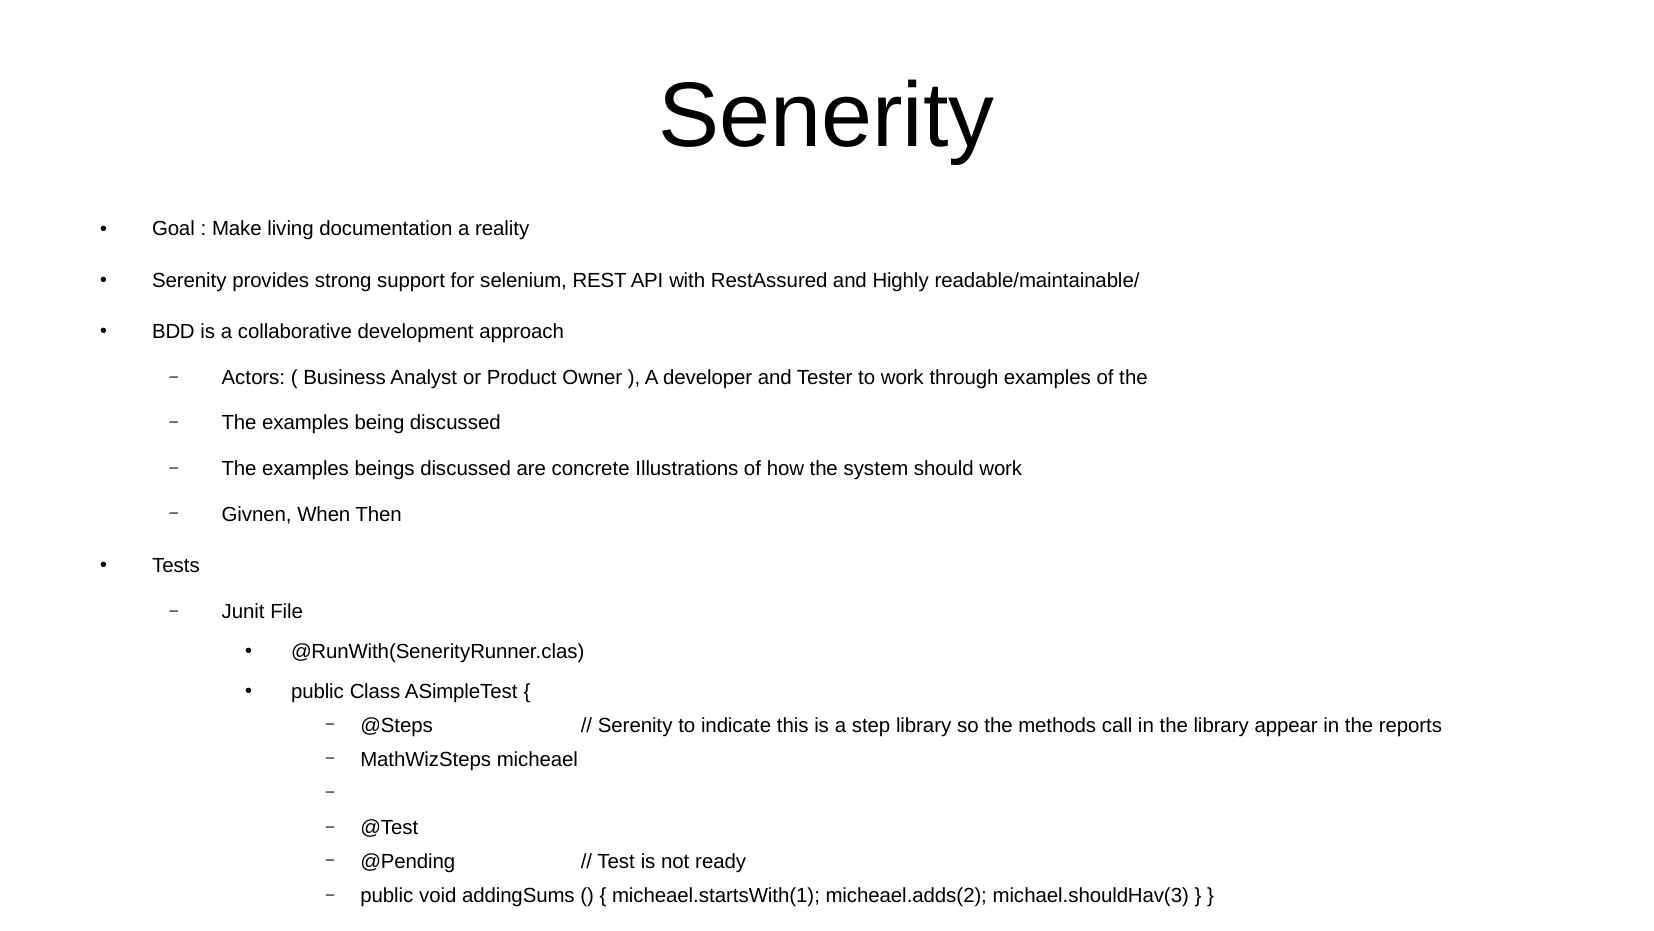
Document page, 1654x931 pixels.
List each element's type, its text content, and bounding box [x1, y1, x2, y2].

title Senerity [82, 37, 1571, 193]
list Goal : Make living documentation a reality Serenity provides strong support for selenium, REST API with RestAssured and Highly readable/maintainable/ BDD is a collaborative development approach Actors: ( Business Analyst or Product Owner ), A developer and Tester to work through examples of the The examples being discussed The examples beings discussed are concrete Illustrations of how the system should work Givnen, When Then Tests Junit File @RunWith(SenerityRunner.clas) public Class ASimpleTest { @Steps // Serenity to indicate this is a step library so the methods call in the library appear in the reports MathWizSteps micheael @Test @Pending // Test is not ready public void addingSums () { micheael.startsWith(1); micheael.adds(2); michael.shouldHav(3) } } [82, 217, 1621, 916]
